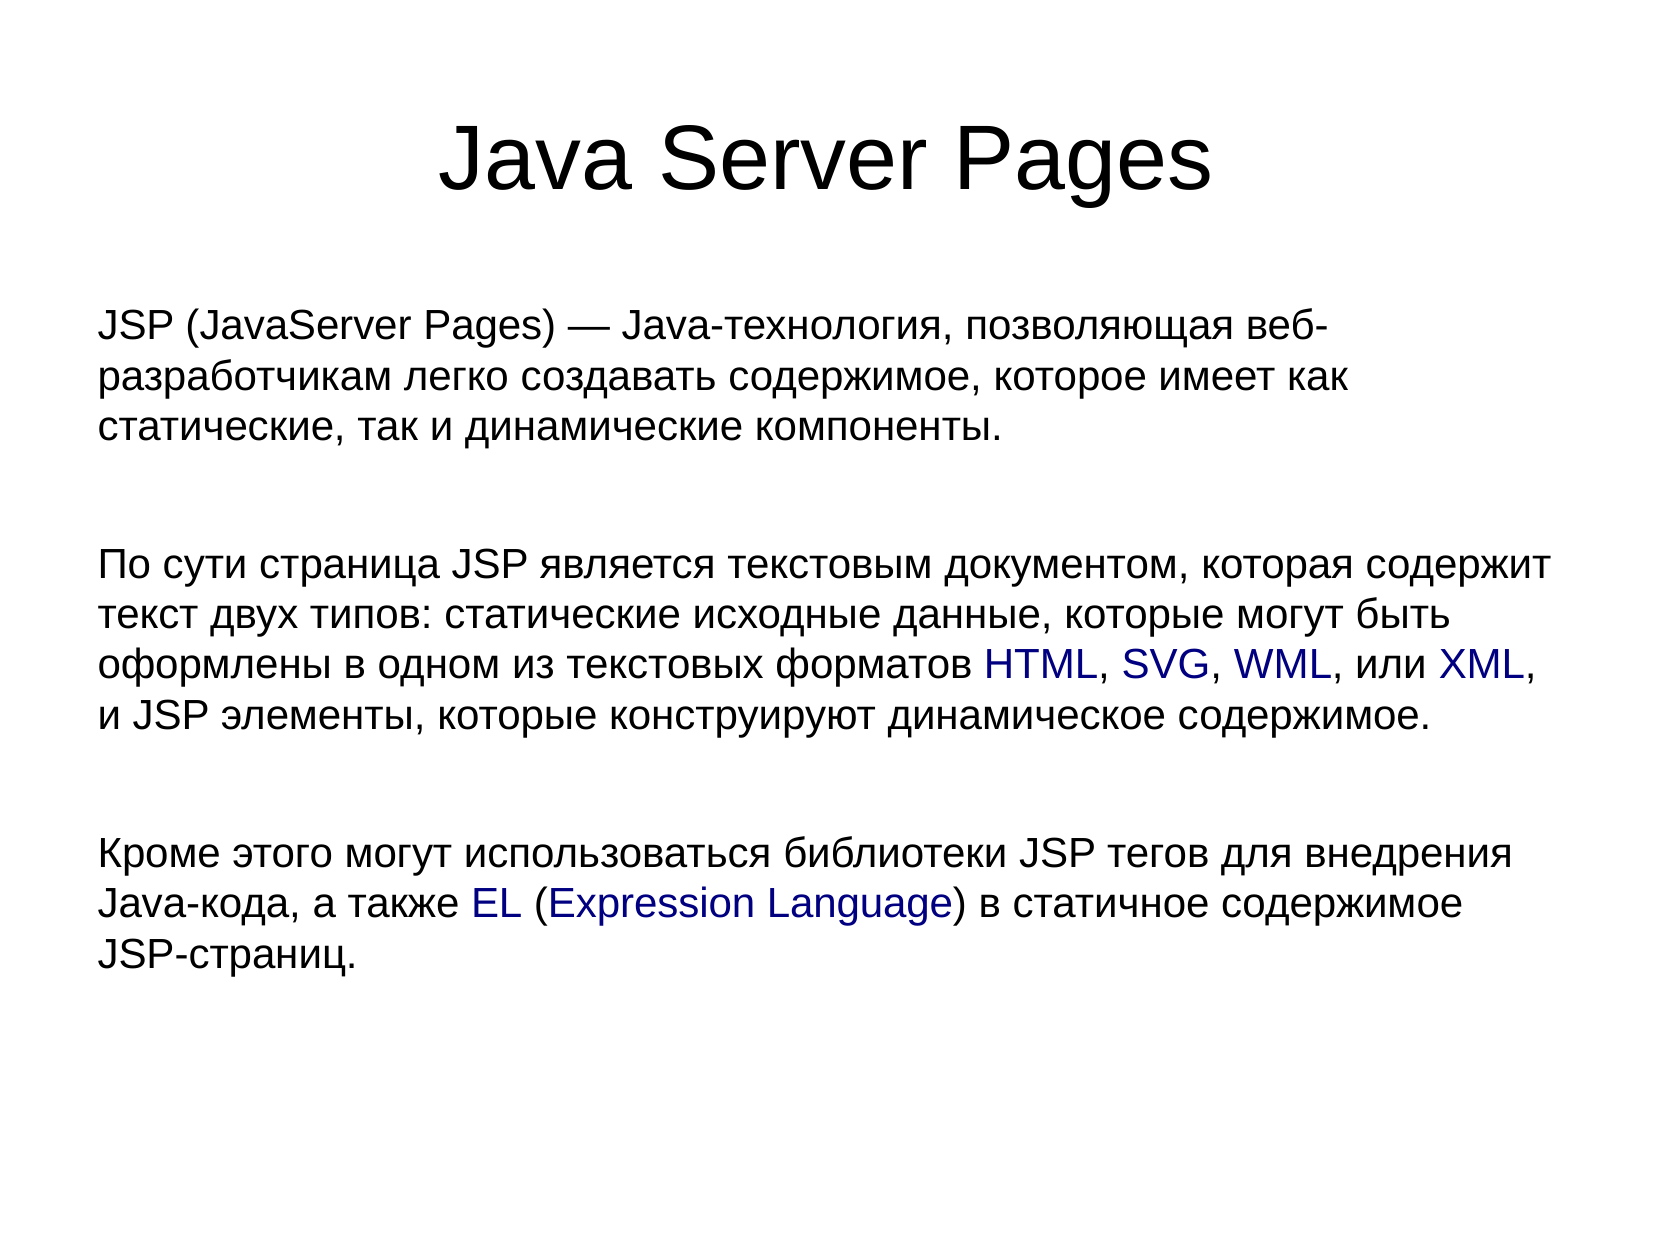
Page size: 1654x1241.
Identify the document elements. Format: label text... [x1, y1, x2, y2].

title Java Server Pages [82, 49, 1571, 257]
list JSP (JavaServer Pages) — Java-технология, позволяющая веб-разработчикам легко создавать содержимое, которое имеет как статические, так и динамические компоненты. По сути страница JSP является текстовым документом, которая содержит текст двух типов: статические исходные данные, которые могут быть оформлены в одном из текстовых форматов HTML, SVG, WML, или XML, и JSP элементы, которые конструируют динамическое содержимое. Кроме этого могут использоваться библиотеки JSP тегов для внедрения Java-кода, а также EL (Expression Language) в статичное содержимое JSP-страниц. [82, 290, 1571, 1010]
